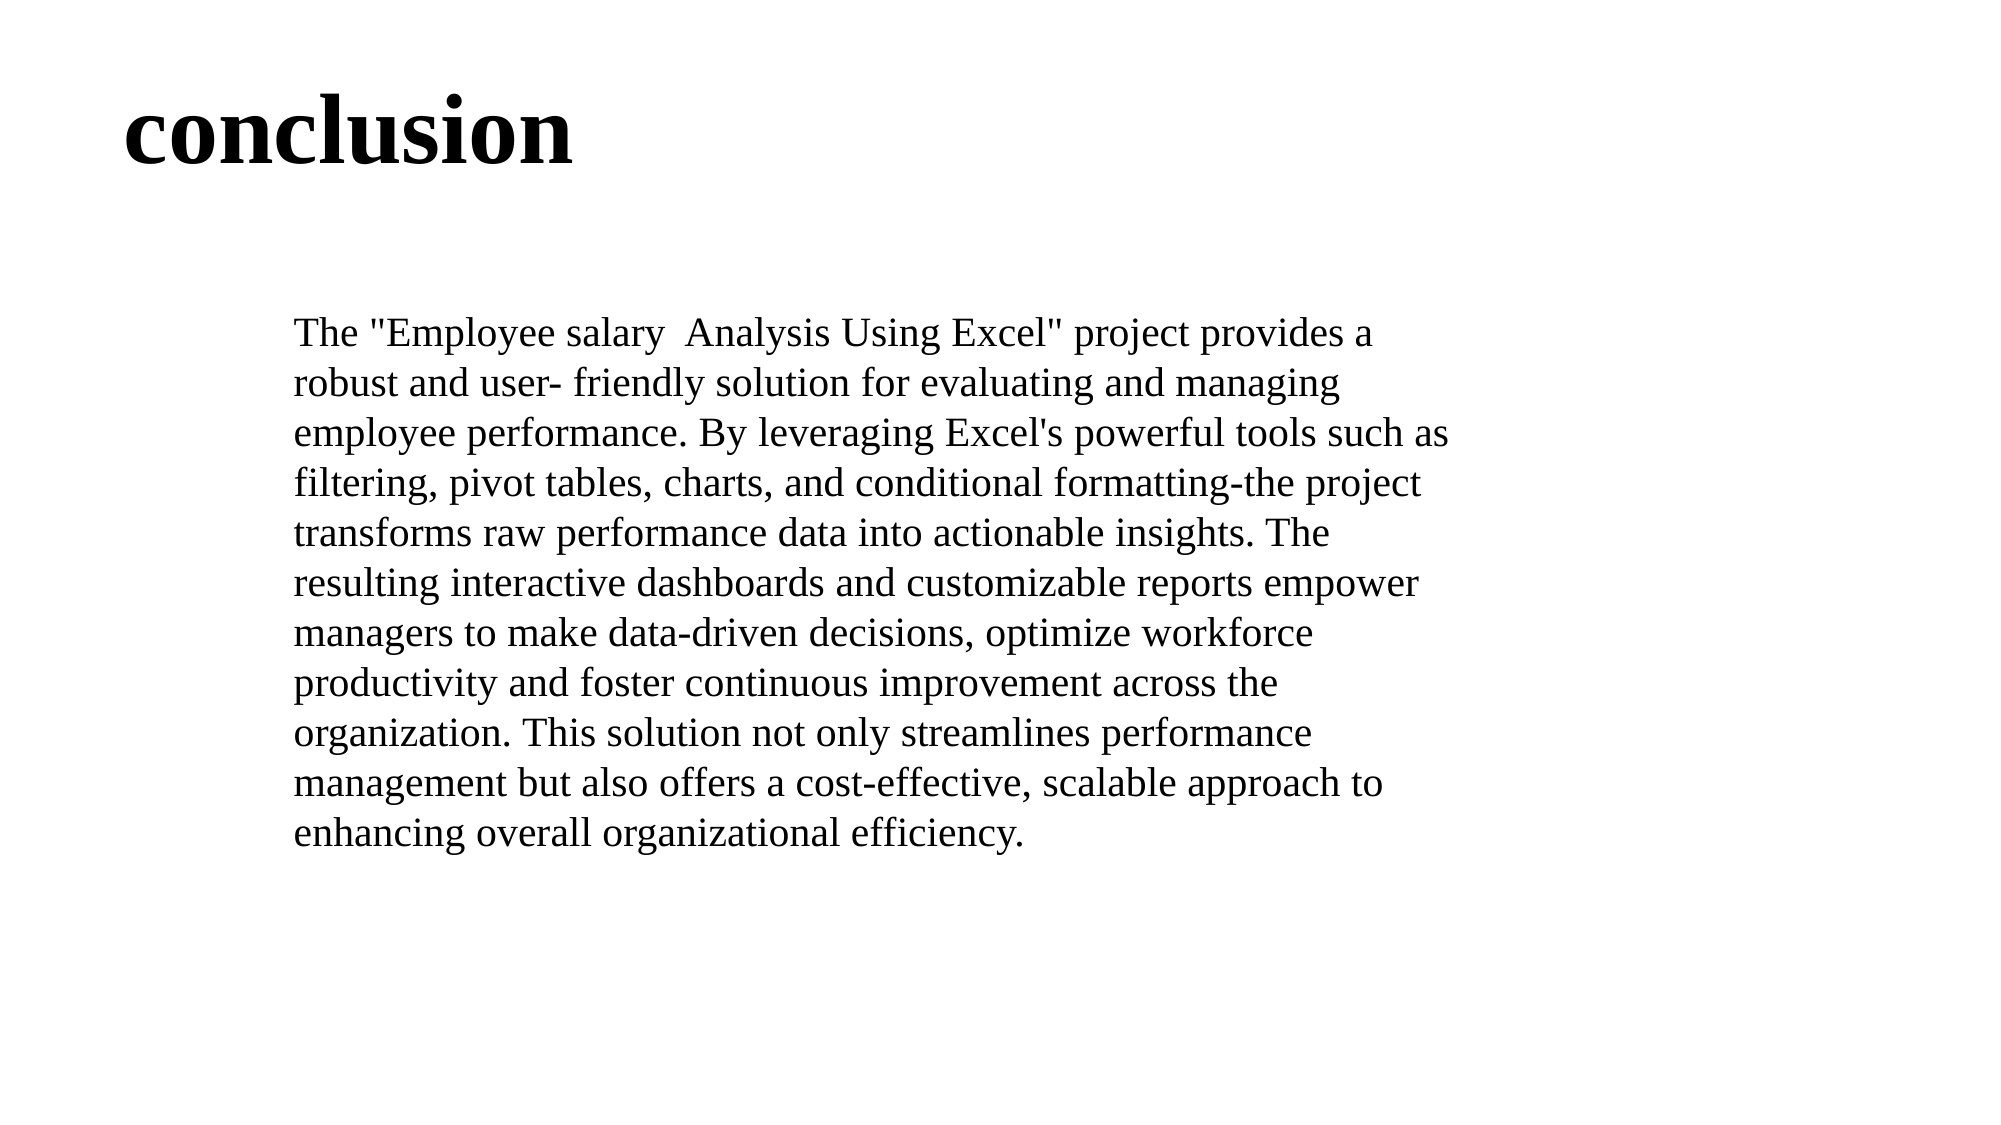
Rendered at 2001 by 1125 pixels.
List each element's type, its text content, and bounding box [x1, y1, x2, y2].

text_box The "Employee salary Analysis Using Excel" project provides a robust and user- friendly solution for evaluating and managing employee performance. By leveraging Excel's powerful tools such as filtering, pivot tables, charts, and conditional formatting-the project transforms raw performance data into actionable insights. The resulting interactive dashboards and customizable reports empower managers to make data-driven decisions, optimize workforce productivity and foster continuous improvement across the organization. This solution not only streamlines performance management but also offers a cost-effective, scalable approach to enhancing overall organizational efficiency. [278, 296, 1495, 868]
title conclusion [123, 63, 1877, 188]
